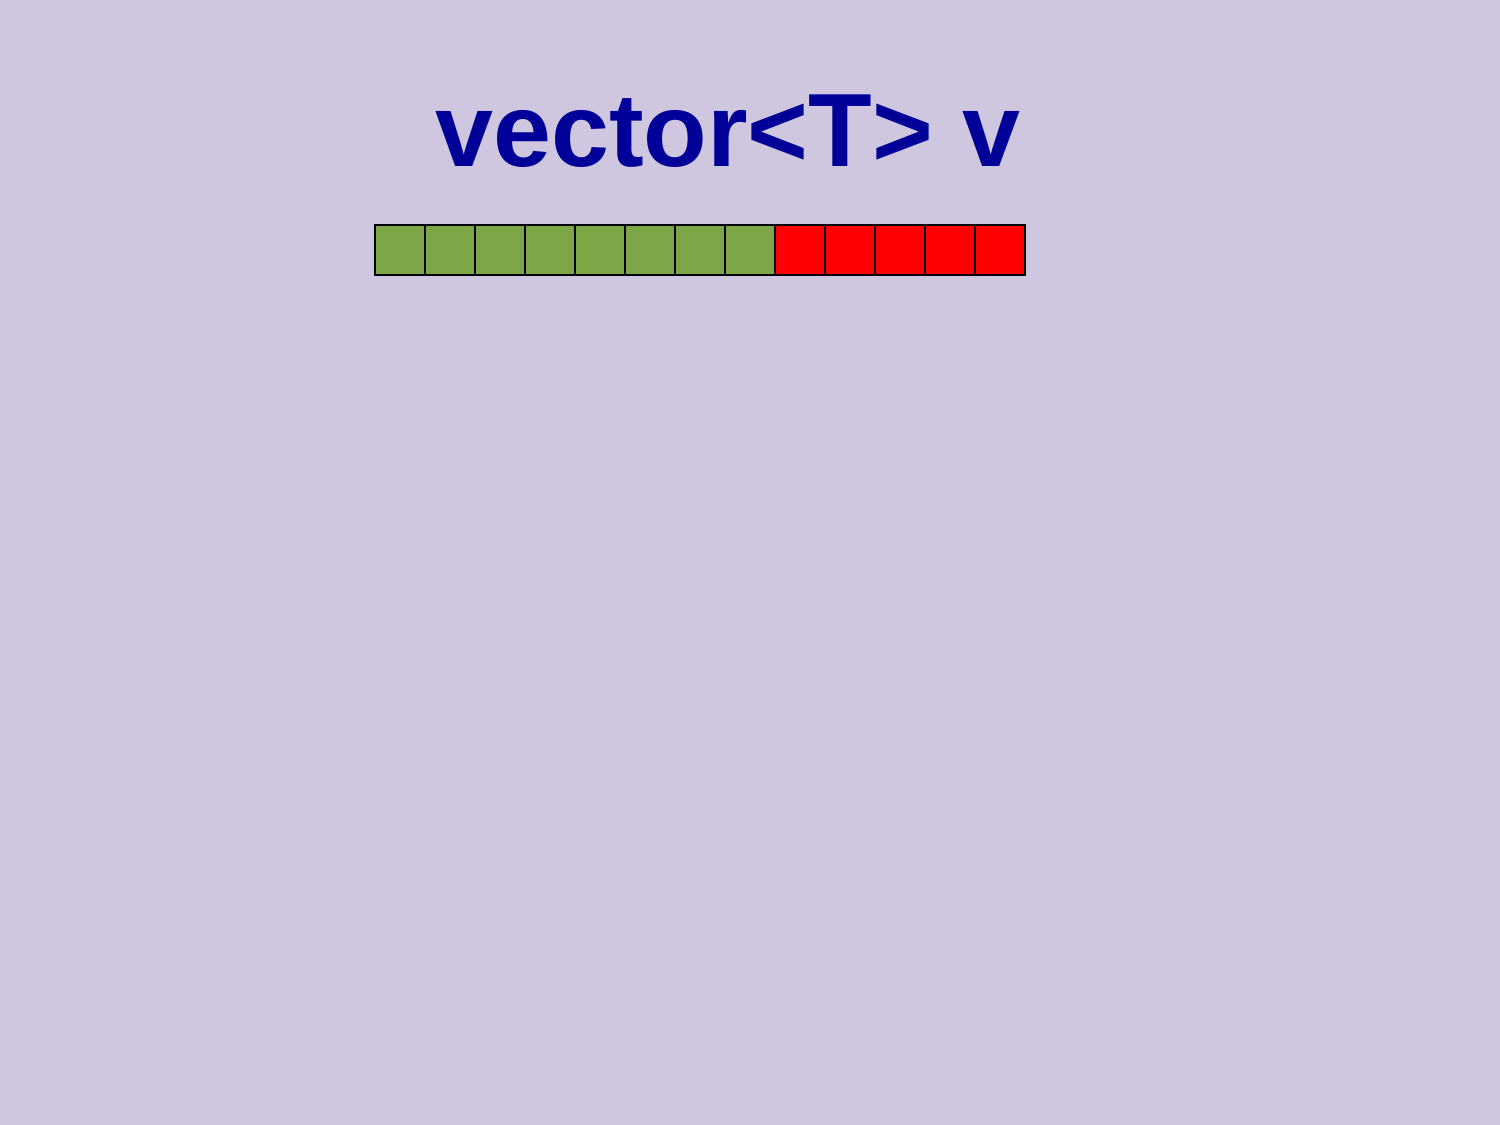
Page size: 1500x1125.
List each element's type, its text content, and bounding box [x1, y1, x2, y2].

title vector<T> v [433, 31, 1024, 219]
text_box [375, 225, 1026, 276]
